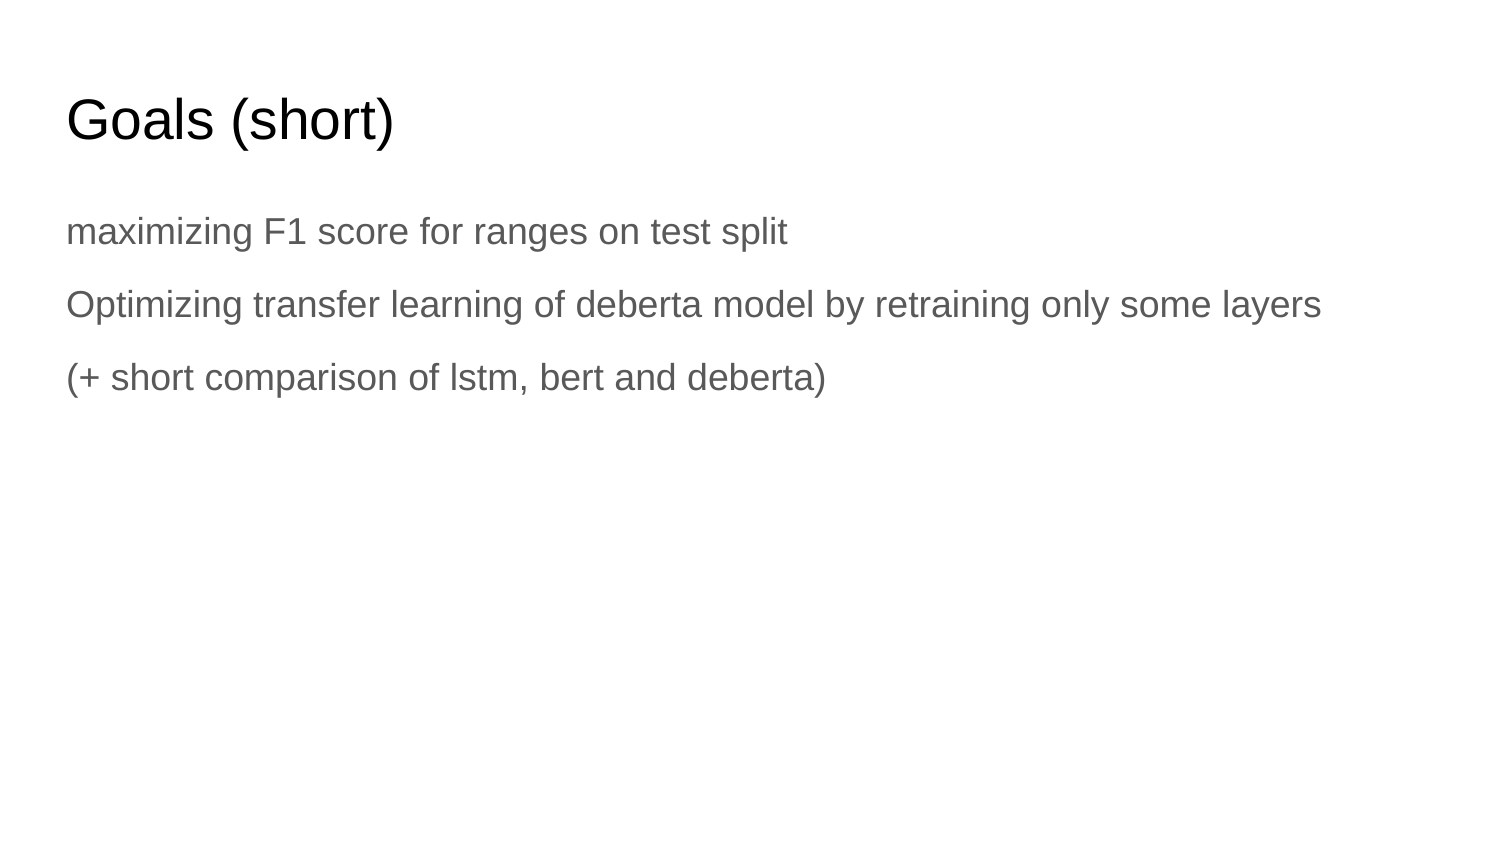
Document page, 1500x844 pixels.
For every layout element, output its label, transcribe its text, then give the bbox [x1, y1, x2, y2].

list maximizing F1 score for ranges on test split Optimizing transfer learning of deberta model by retraining only some layers (+ short comparison of lstm, bert and deberta) [51, 189, 1449, 750]
title Goals (short) [51, 72, 1449, 167]
